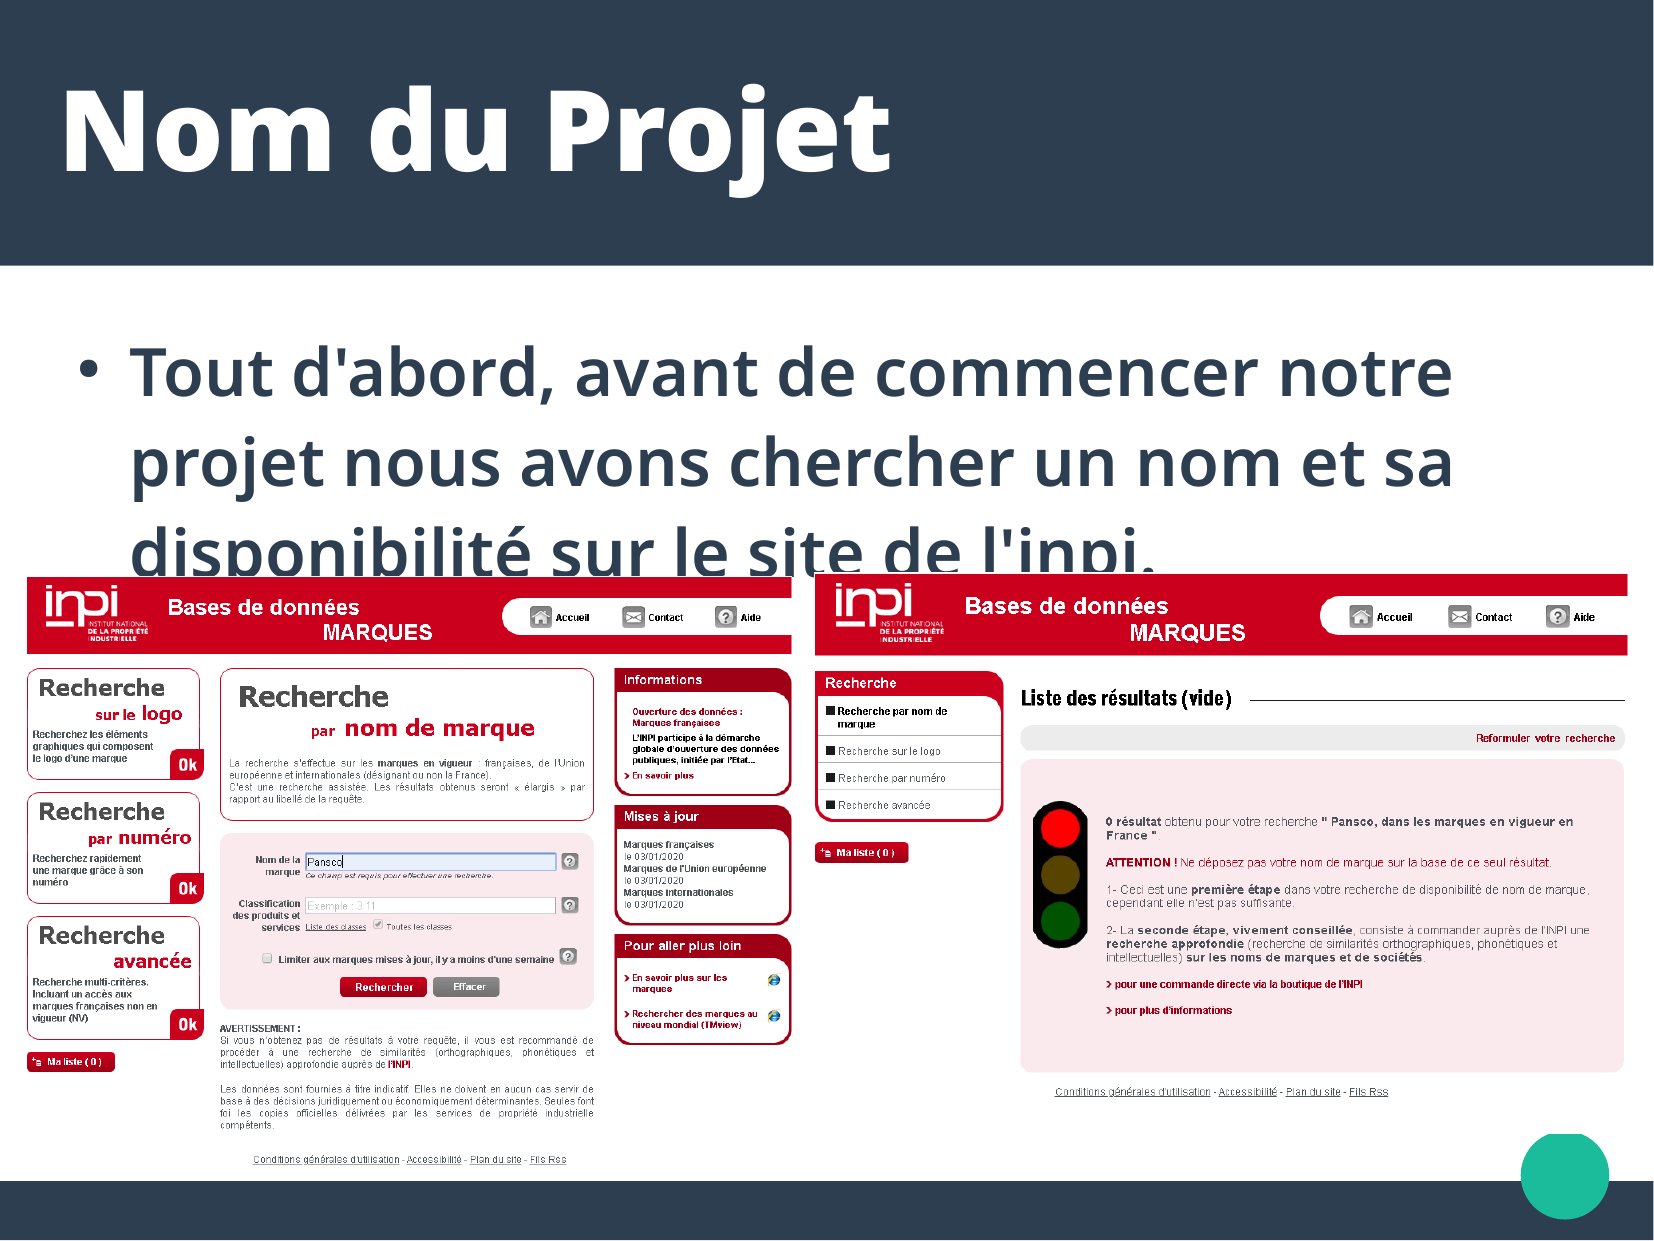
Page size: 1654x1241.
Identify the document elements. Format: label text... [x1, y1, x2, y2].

picture [814, 572, 1628, 1134]
picture [25, 576, 792, 1176]
title Nom du Projet [59, 49, 1595, 207]
list Tout d'abord, avant de commencer notre projet nous avons chercher un nom et sa disponibilité sur le site de l'inpi. [59, 324, 1595, 1152]
